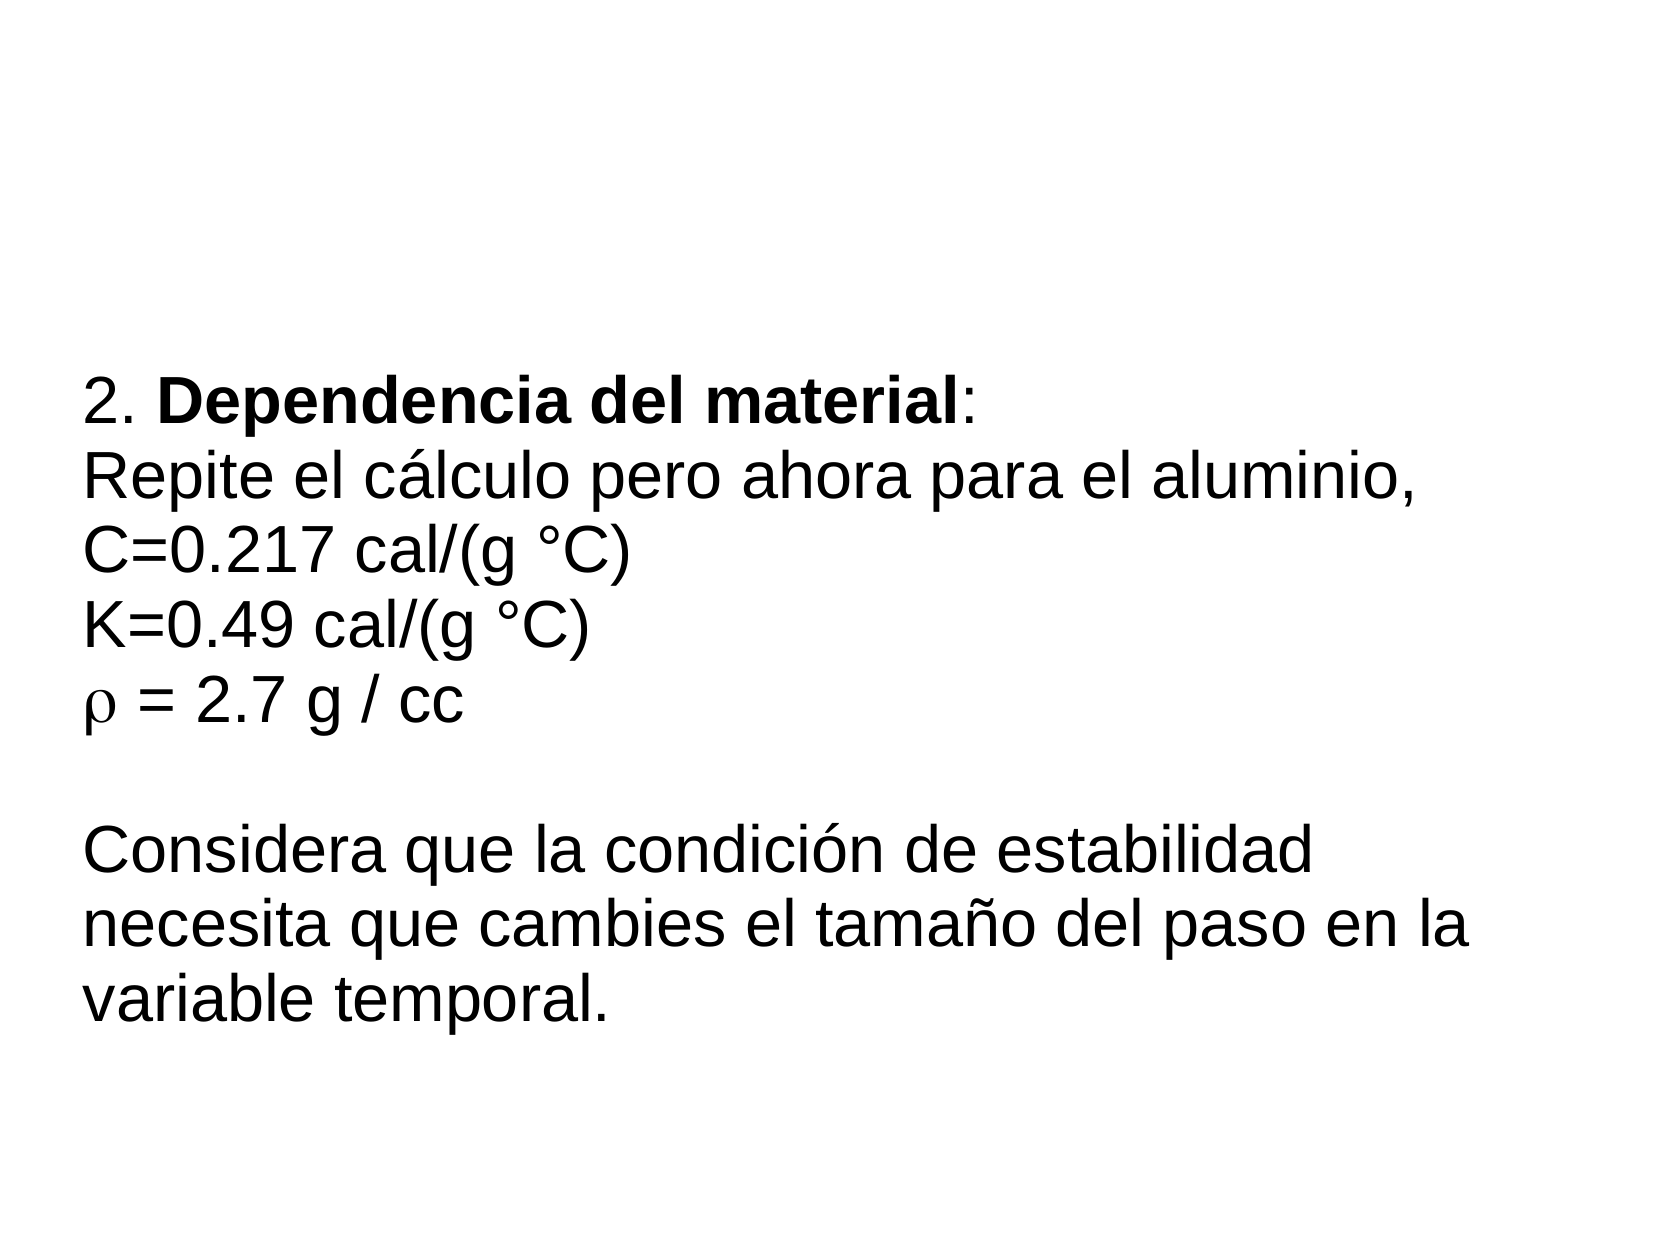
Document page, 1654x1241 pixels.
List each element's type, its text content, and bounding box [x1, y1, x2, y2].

subtitle 2. Dependencia del material: Repite el cálculo pero ahora para el aluminio, C=0.217 cal/(g °C) K=0.49 cal/(g °C) r = 2.7 g / cc Considera que la condición de estabilidad necesita que cambies el tamaño del paso en la variable temporal. [82, 297, 1571, 1102]
